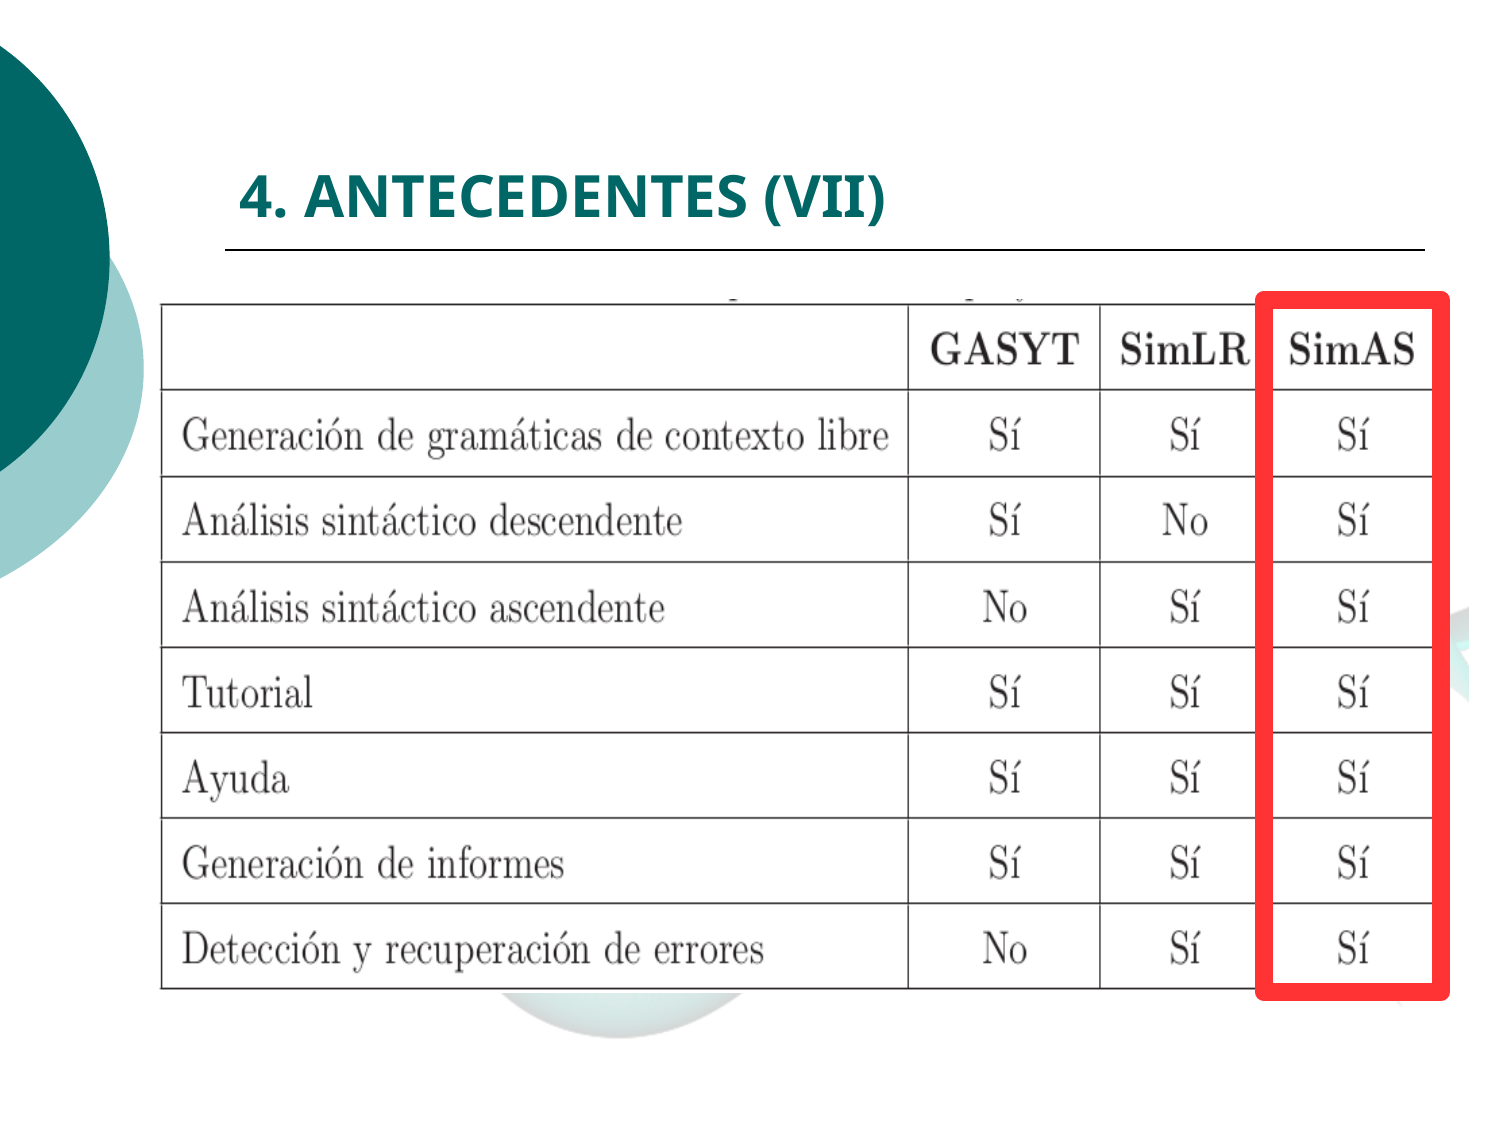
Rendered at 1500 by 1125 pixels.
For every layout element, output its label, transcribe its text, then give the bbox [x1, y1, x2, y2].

picture [1273, 309, 1432, 983]
picture [153, 299, 1255, 993]
title 4. ANTECEDENTES (VII) [224, 49, 1425, 237]
